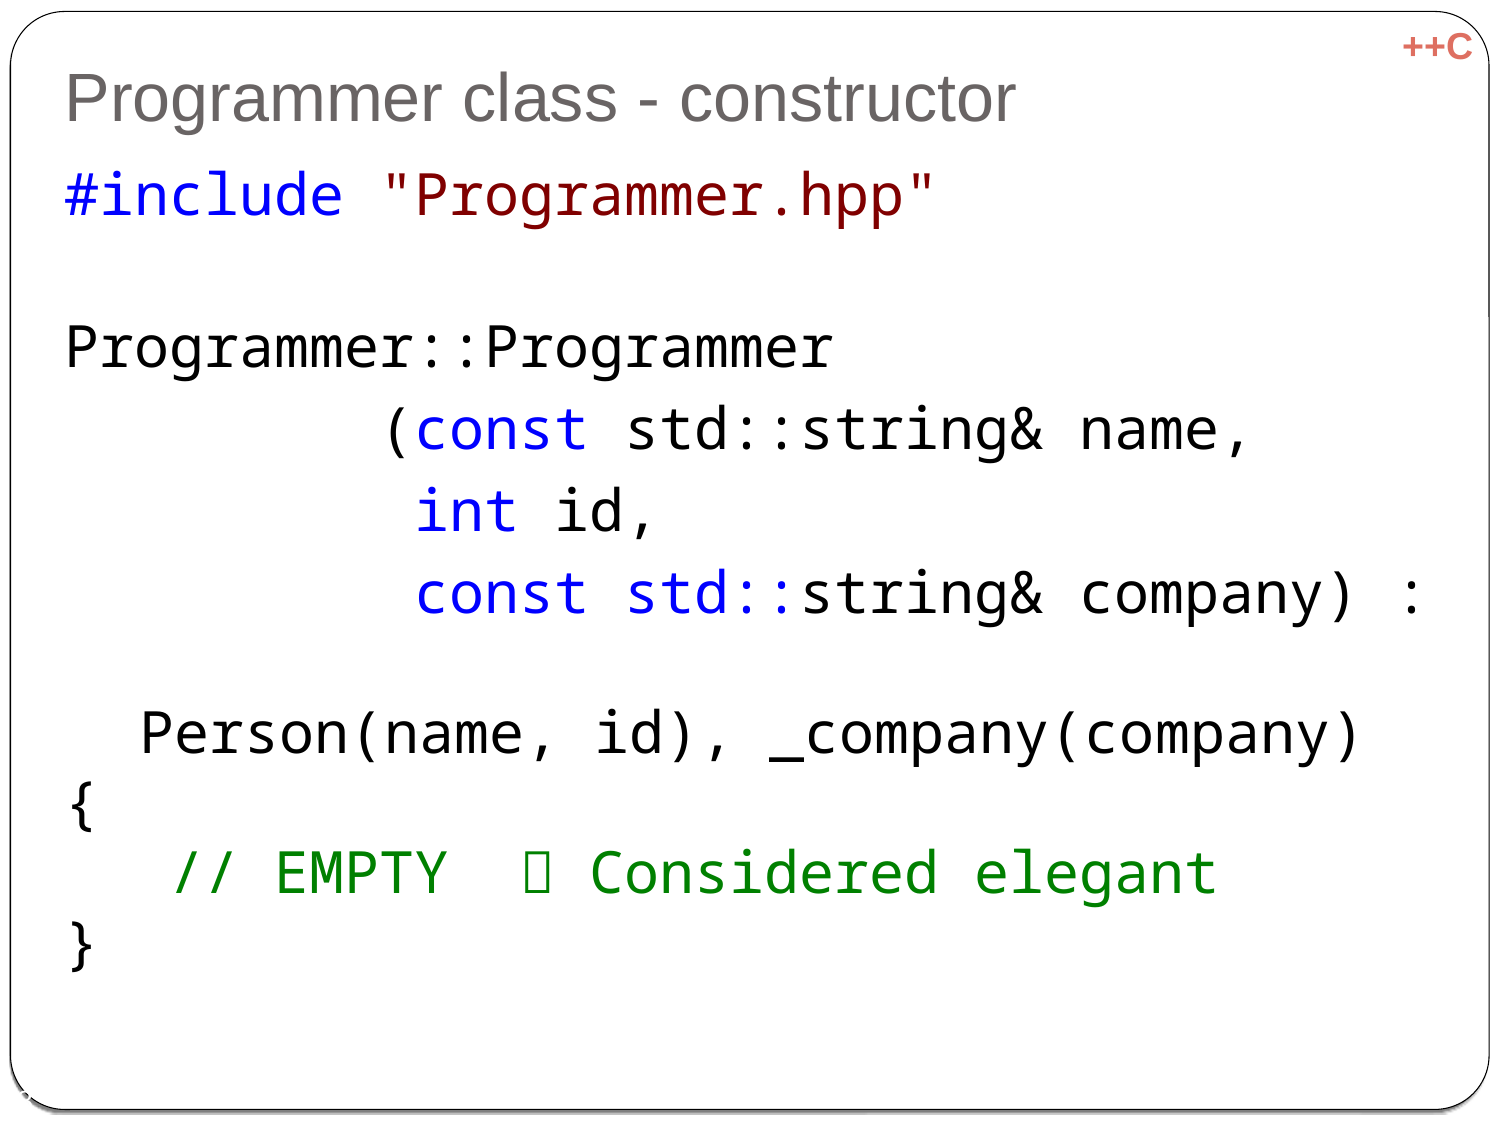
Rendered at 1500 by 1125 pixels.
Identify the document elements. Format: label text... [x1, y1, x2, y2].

title Programmer class - constructor [50, 45, 1450, 149]
list #include "Programmer.hpp" Programmer::Programmer (const std::string& name, int id, const std::string& company) : Person(name, id), _company(company) { // EMPTY  Considered elegant } [50, 149, 1450, 1088]
slide_number <number> [0, 1074, 50, 1125]
